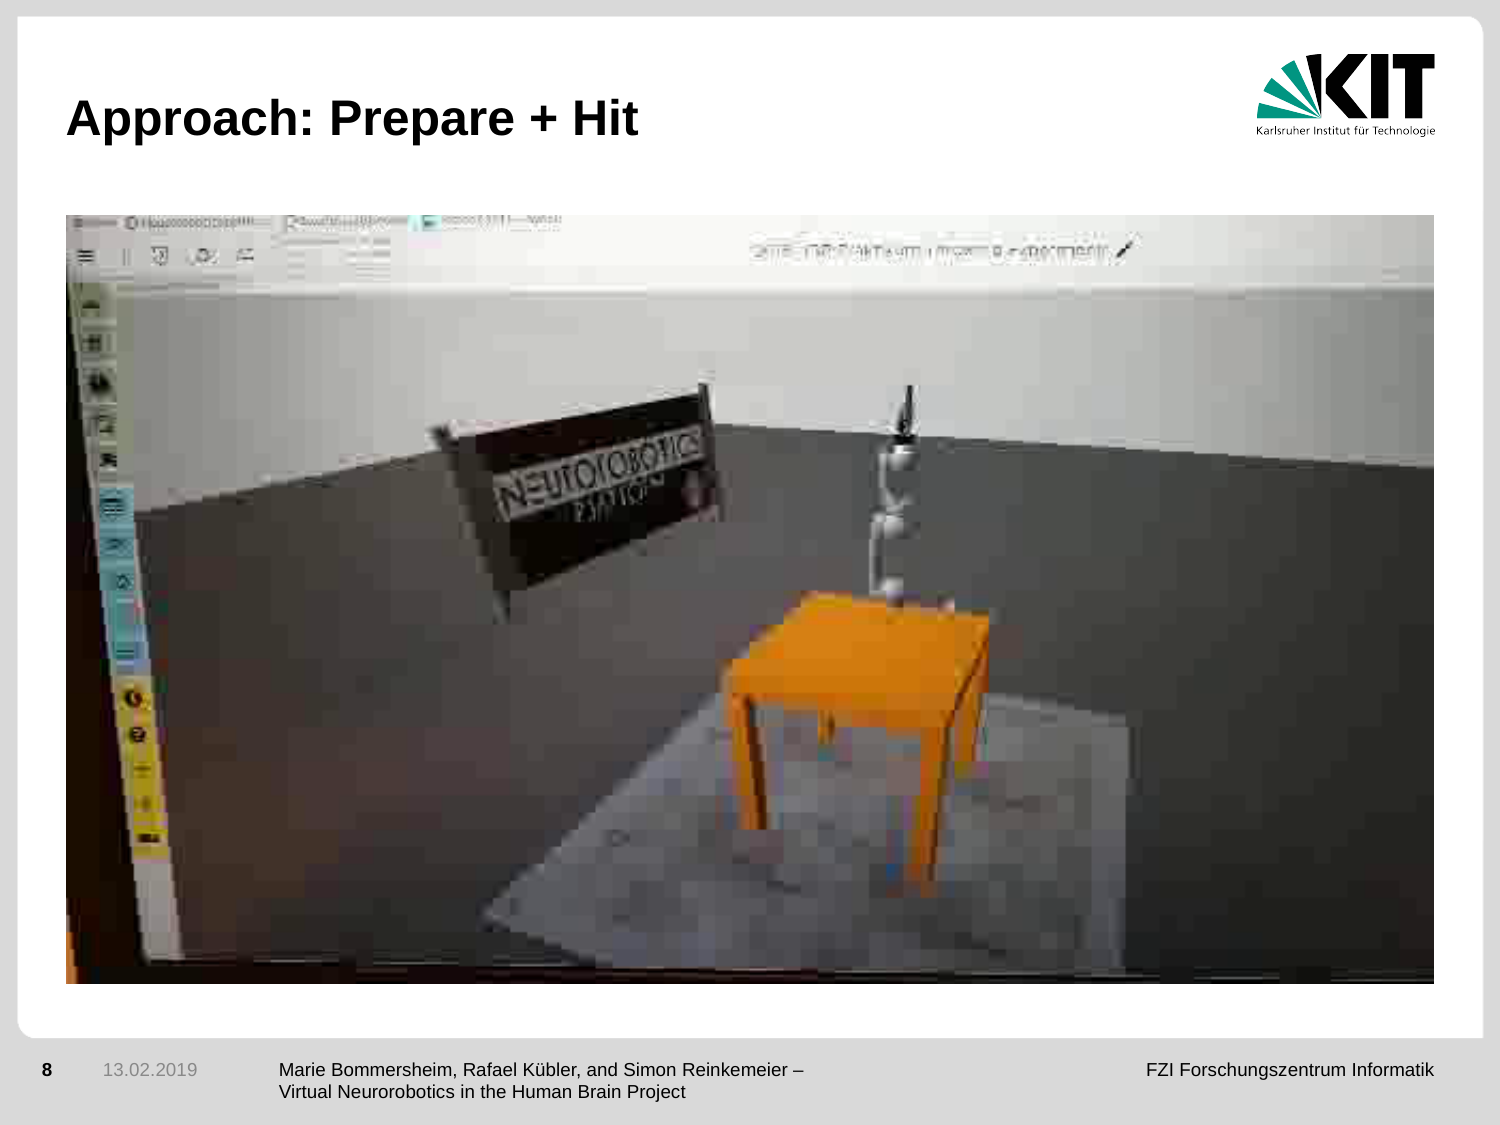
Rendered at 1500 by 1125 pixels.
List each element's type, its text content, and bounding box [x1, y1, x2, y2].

slide_number <Foliennummer> [41, 1057, 96, 1106]
text_box [65, 214, 1435, 985]
slide_number 13.02.2019 [102, 1057, 272, 1118]
picture [0, 0, 1500, 1125]
title Approach: Prepare + Hit [65, 64, 1192, 147]
